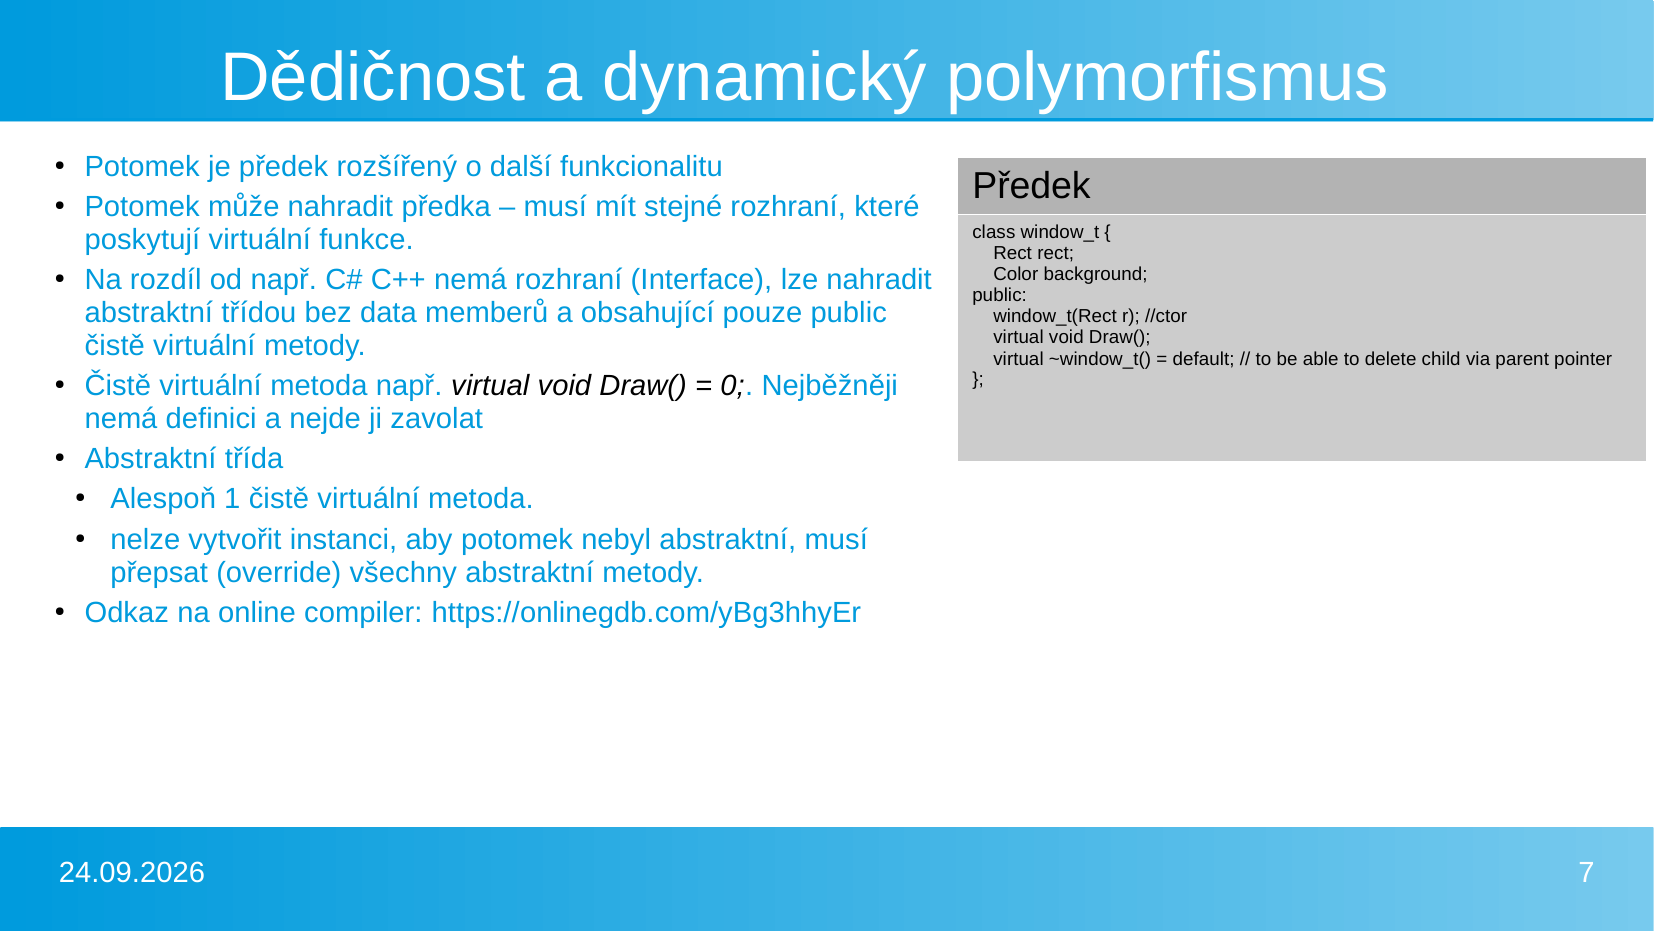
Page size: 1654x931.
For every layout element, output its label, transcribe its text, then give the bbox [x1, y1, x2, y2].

table_header Předek [958, 158, 1646, 214]
list Potomek je předek rozšířený o další funkcionalitu Potomek může nahradit předka – musí mít stejné rozhraní, které poskytují virtuální funkce. Na rozdíl od např. C# C++ nemá rozhraní (Interface), lze nahradit abstraktní třídou bez data memberů a obsahující pouze public čistě virtuální metody. Čistě virtuální metoda např. virtual void Draw() = 0;. Nejběžněji nemá definici a nejde ji zavolat Abstraktní třída Alespoň 1 čistě virtuální metoda. nelze vytvořit instanci, aby potomek nebyl abstraktní, musí přepsat (override) všechny abstraktní metody. Odkaz na online compiler: https://onlinegdb.com/yBg3hhyEr [39, 150, 938, 751]
title Dědičnost a dynamický polymorfismus [37, 37, 1573, 116]
table_cell class window_t { Rect rect; Color background; public: window_t(Rect r); //ctor virtual void Draw(); virtual ~window_t() = default; // to be able to delete child via parent pointer }; [958, 215, 1646, 461]
